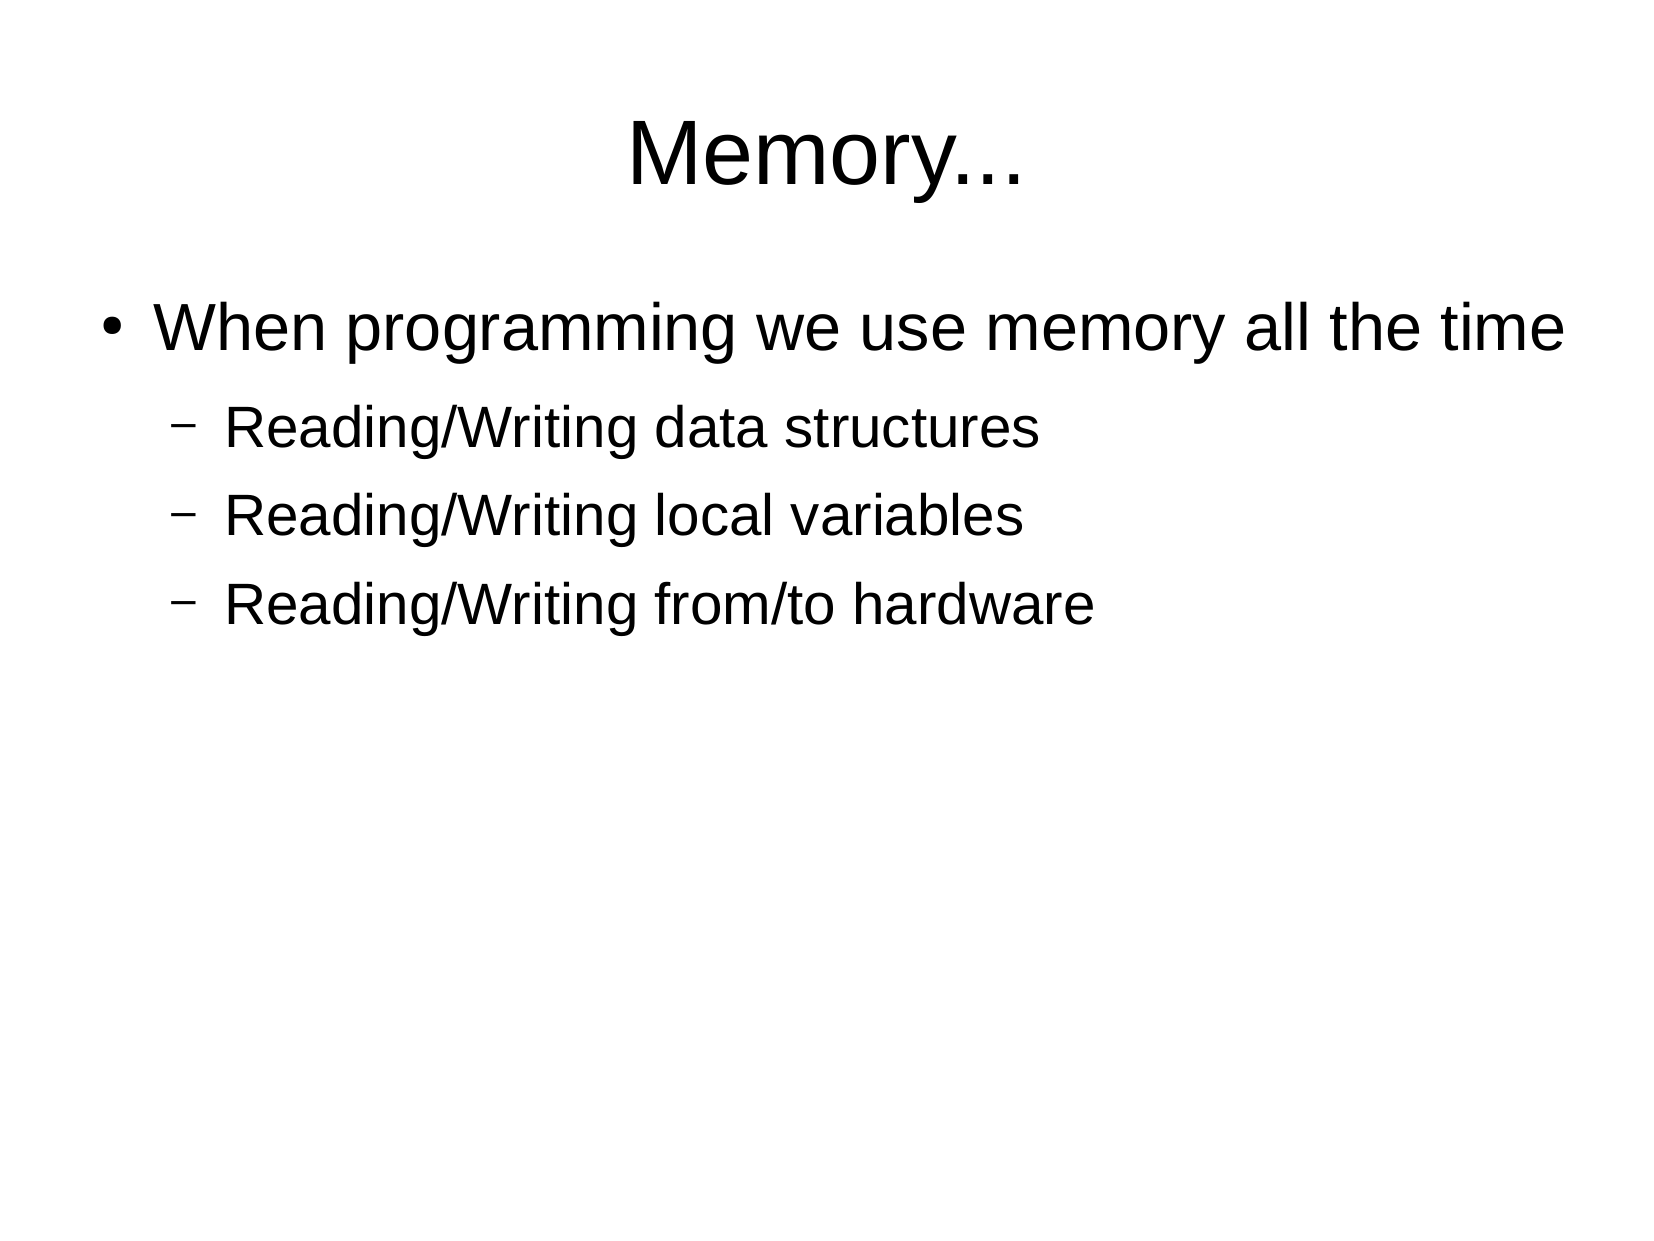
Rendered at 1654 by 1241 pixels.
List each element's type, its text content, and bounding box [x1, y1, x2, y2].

list When programming we use memory all the time Reading/Writing data structures Reading/Writing local variables Reading/Writing from/to hardware [82, 290, 1571, 1010]
title Memory... [82, 49, 1571, 257]
